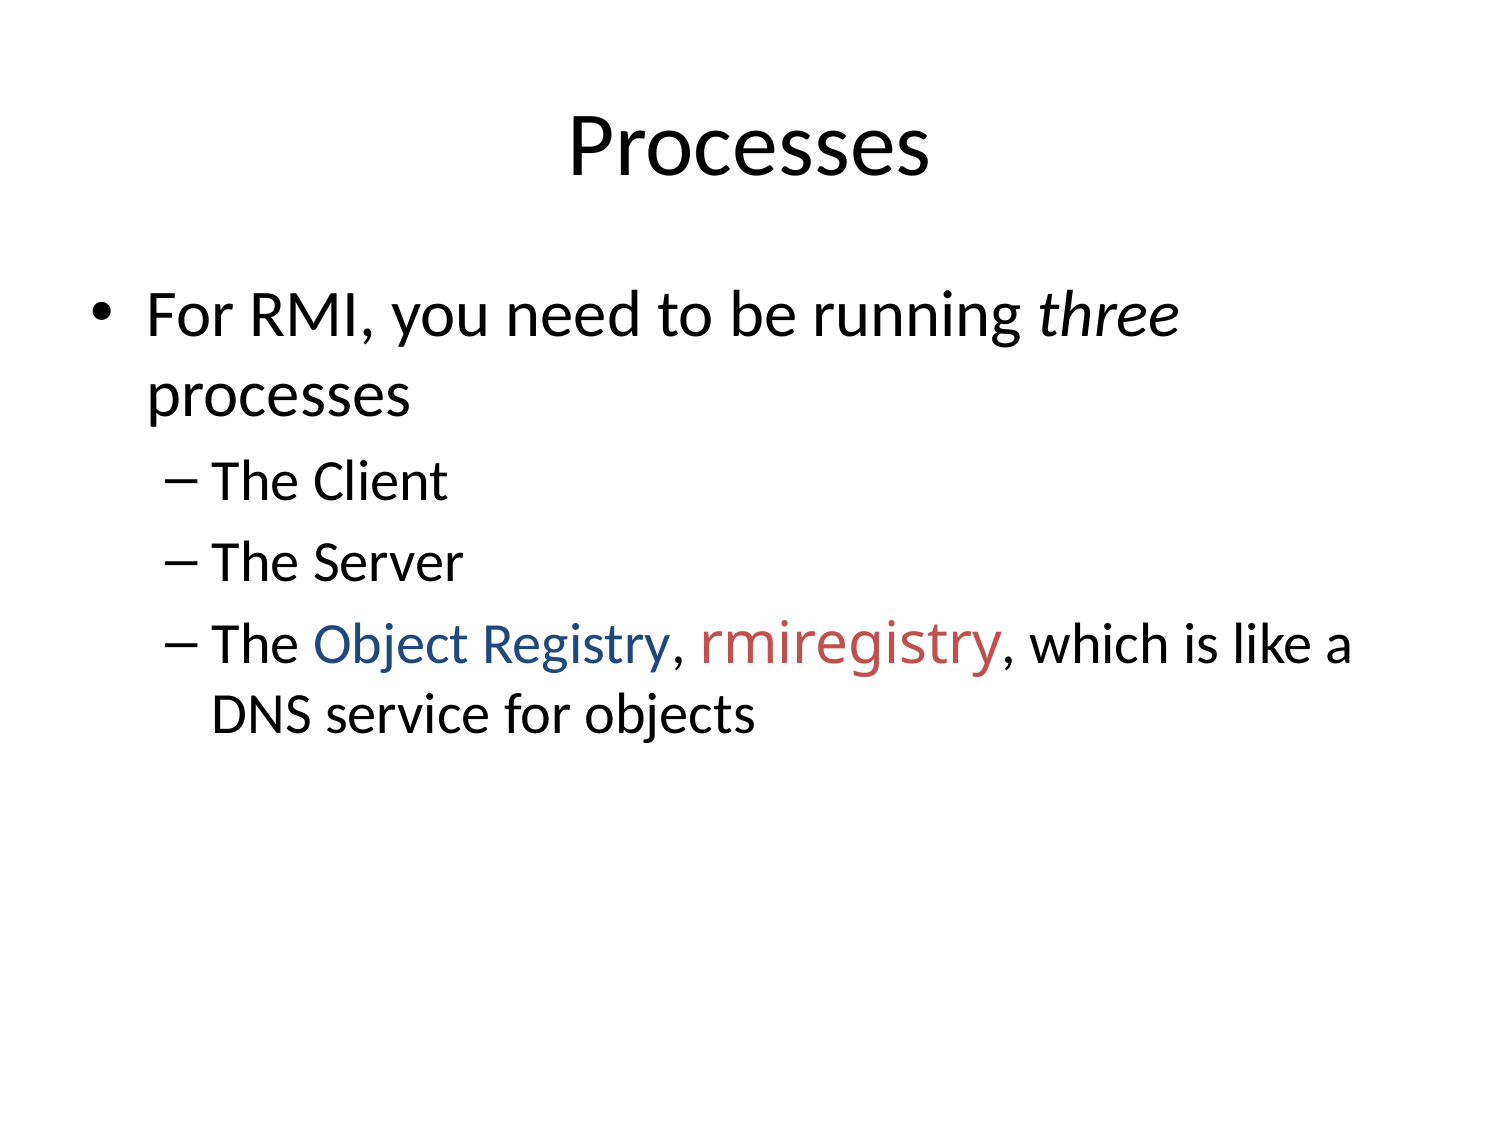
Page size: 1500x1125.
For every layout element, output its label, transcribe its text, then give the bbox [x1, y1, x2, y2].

list For RMI, you need to be running three processes The Client The Server The Object Registry, rmiregistry, which is like a DNS service for objects [75, 262, 1425, 1005]
title Processes [75, 45, 1425, 233]
